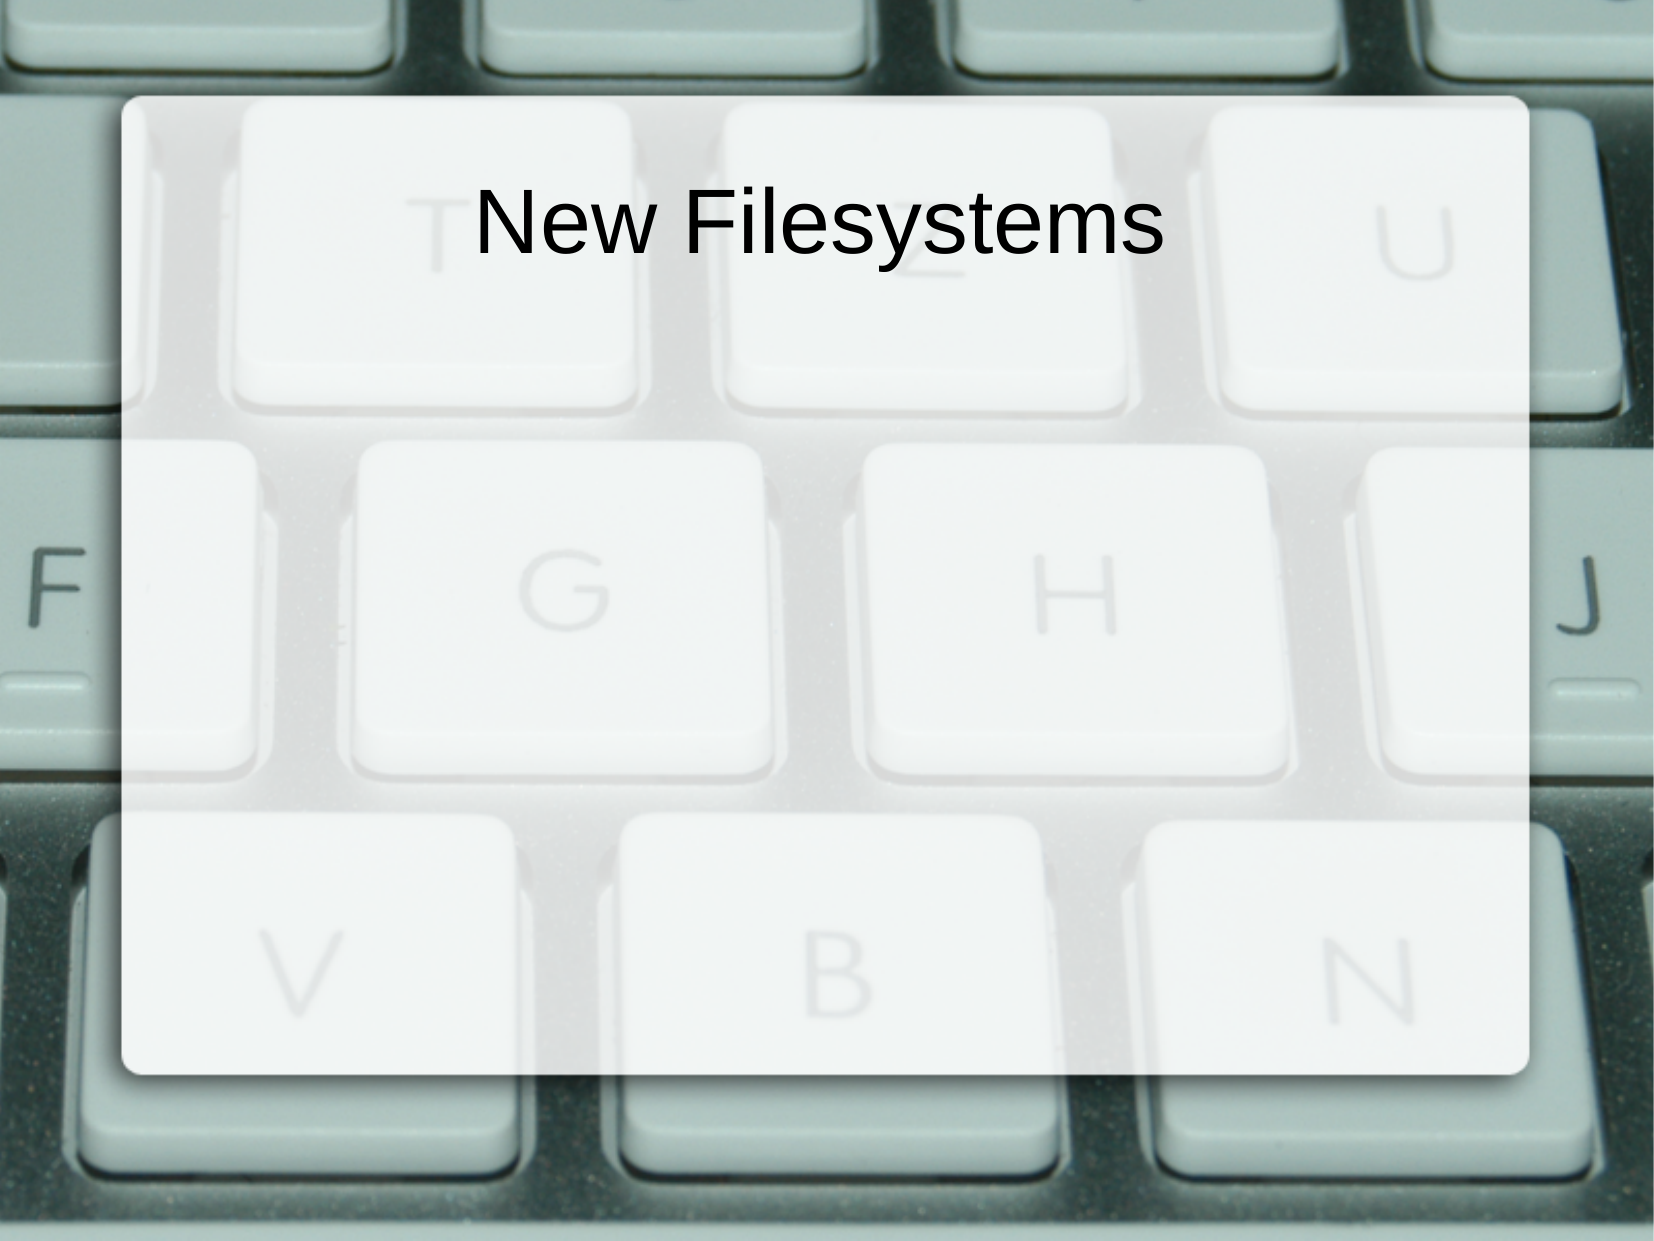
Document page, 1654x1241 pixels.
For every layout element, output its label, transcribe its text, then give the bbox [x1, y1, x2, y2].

picture [0, 0, 1654, 1241]
title New Filesystems [135, 117, 1506, 325]
